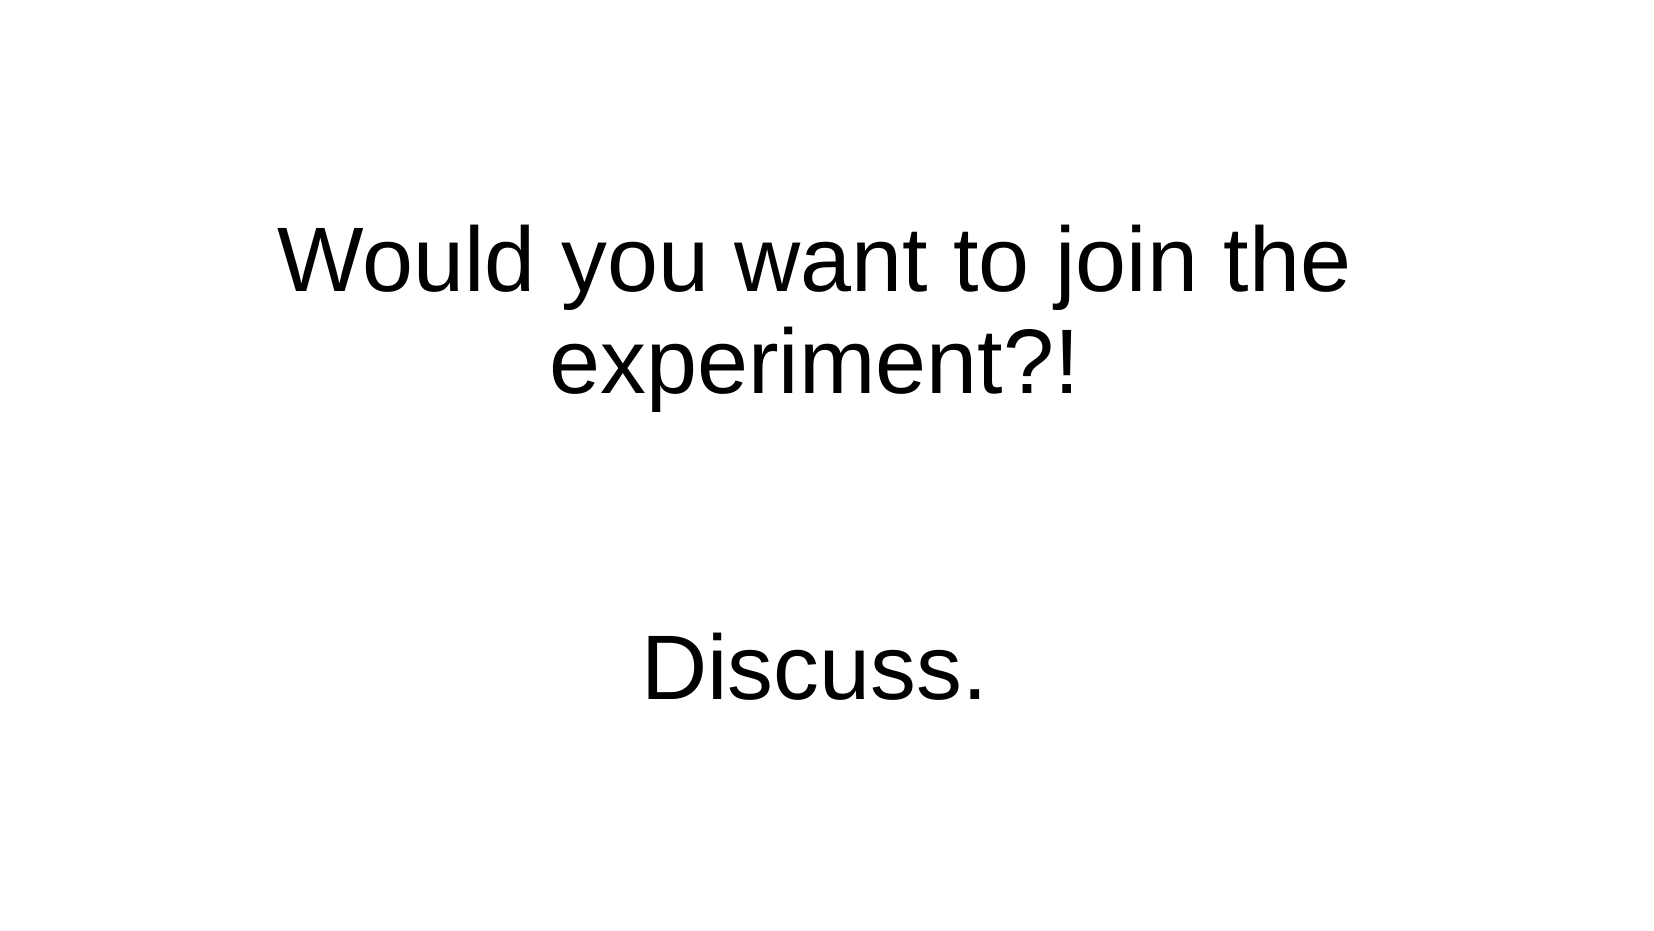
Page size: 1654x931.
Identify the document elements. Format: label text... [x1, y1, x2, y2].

title Discuss. [70, 590, 1560, 746]
title Would you want to join the experiment?! [70, 208, 1560, 414]
